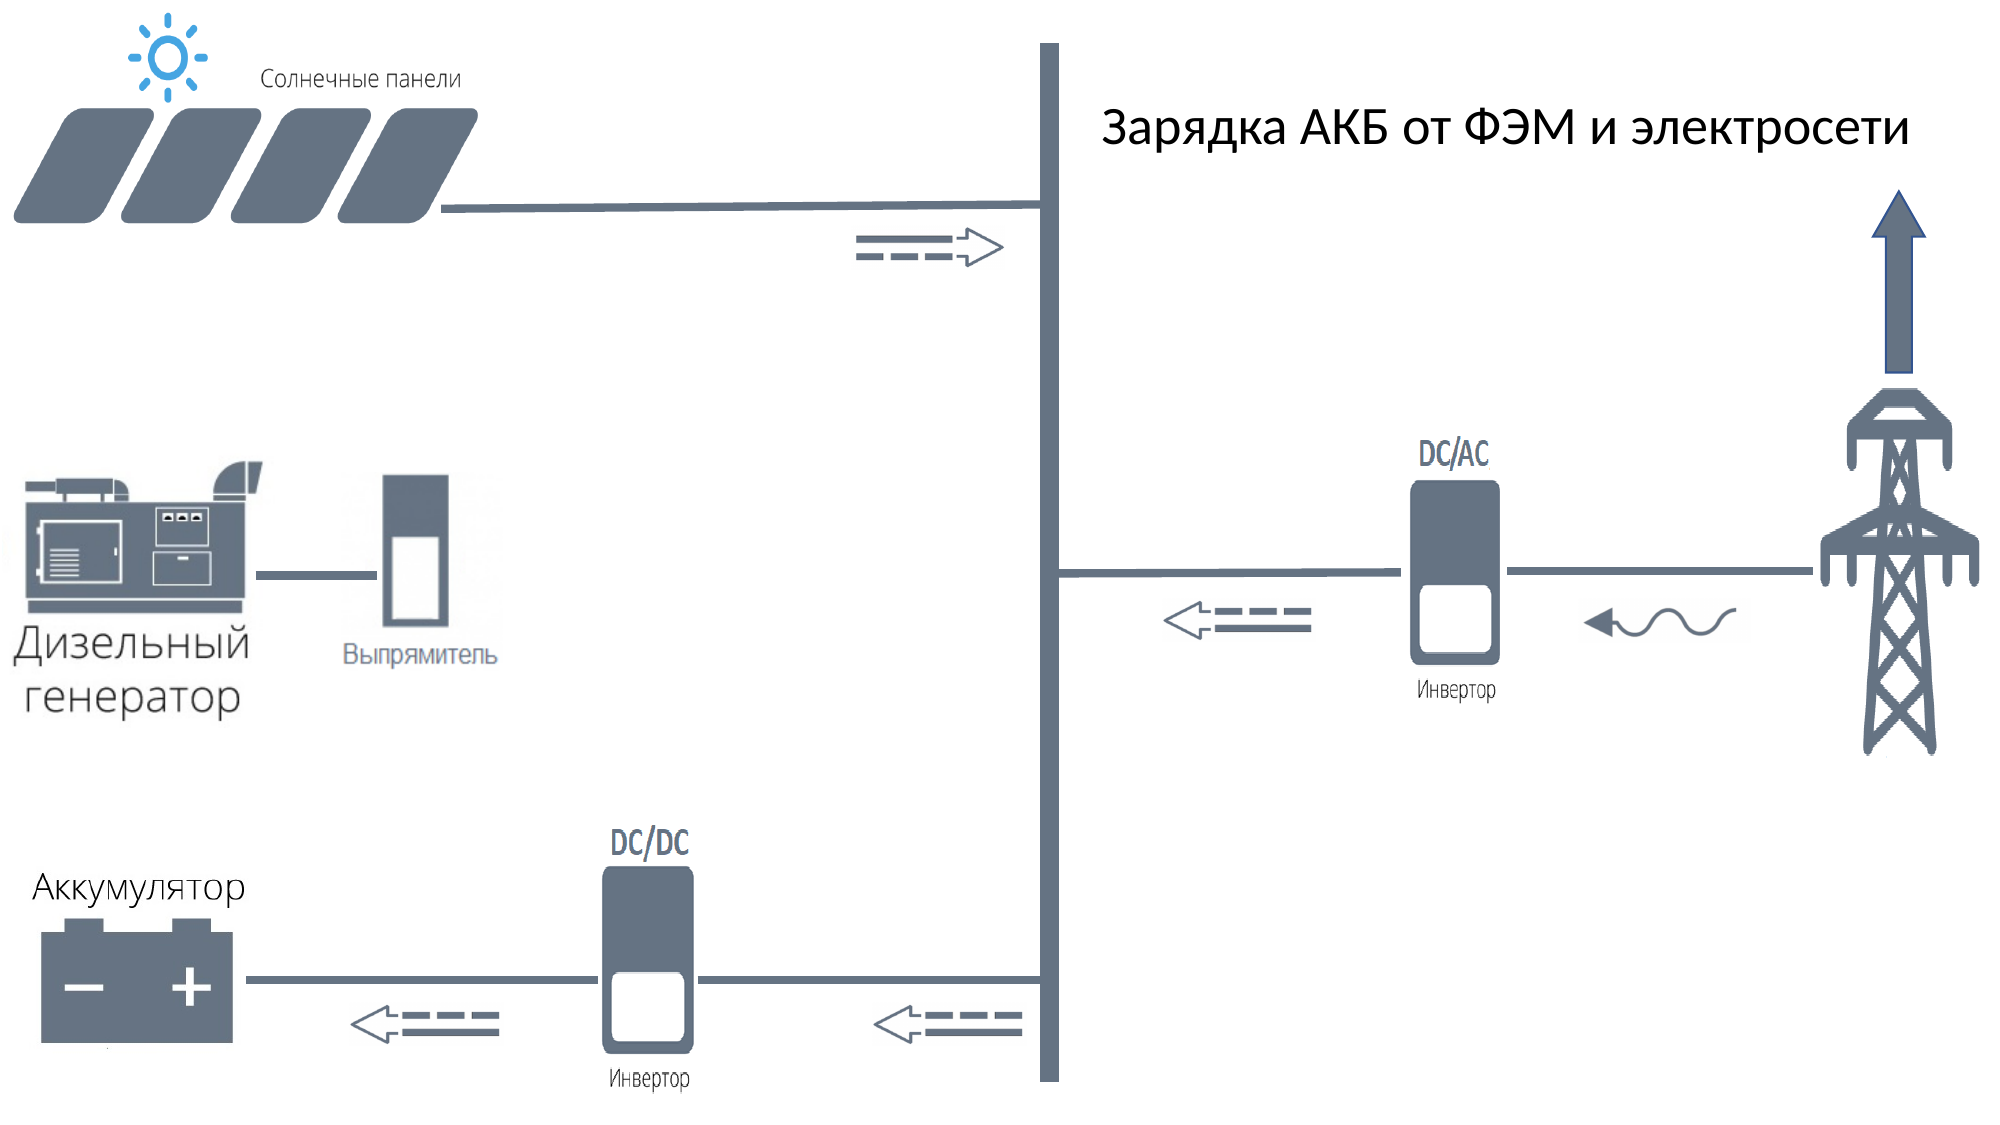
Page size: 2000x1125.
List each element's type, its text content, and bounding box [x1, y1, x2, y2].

picture [851, 225, 1005, 270]
picture [0, 861, 272, 1056]
picture [1812, 384, 1986, 758]
picture [349, 1002, 504, 1046]
picture [596, 823, 698, 1094]
text_box Зарядка АКБ от ФЭМ и электросети [1086, 82, 1938, 163]
picture [9, 9, 482, 226]
picture [1578, 598, 1751, 643]
picture [1162, 598, 1316, 642]
picture [872, 1002, 1027, 1046]
picture [341, 472, 503, 671]
text_box [1872, 191, 1925, 373]
picture [1401, 434, 1507, 710]
picture [2, 453, 275, 728]
